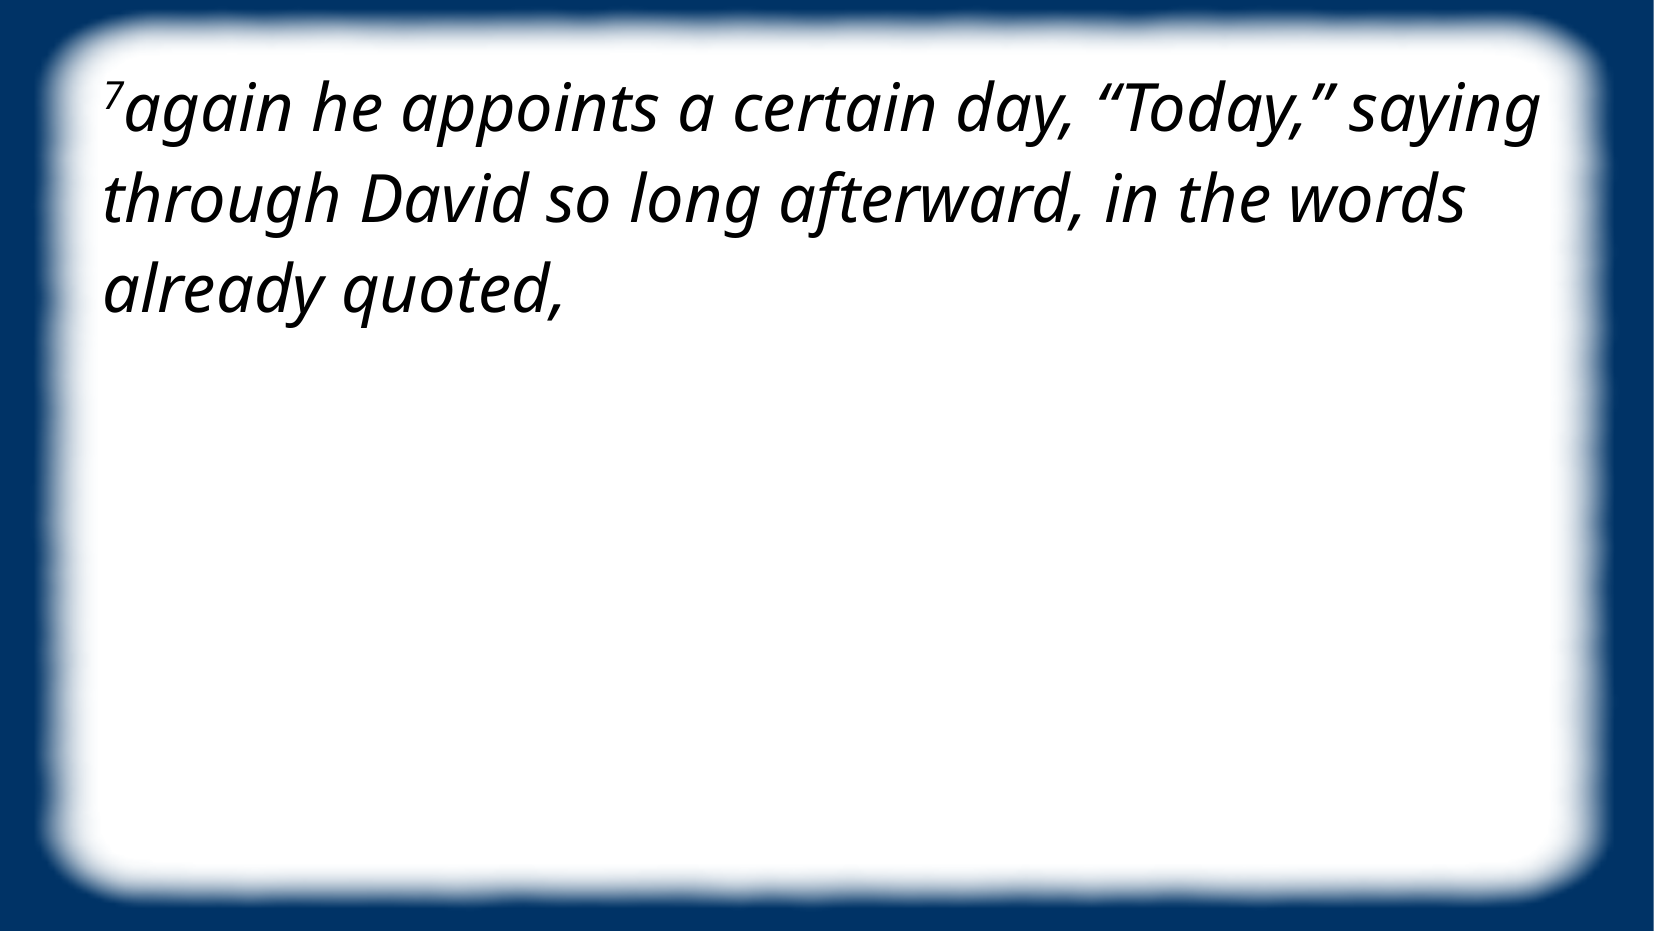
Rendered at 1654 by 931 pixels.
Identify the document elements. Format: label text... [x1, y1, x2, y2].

picture [0, 0, 1654, 931]
text_box 7again he appoints a certain day, “Today,” saying through David so long afterward, in the words already quoted, [87, 52, 1561, 334]
